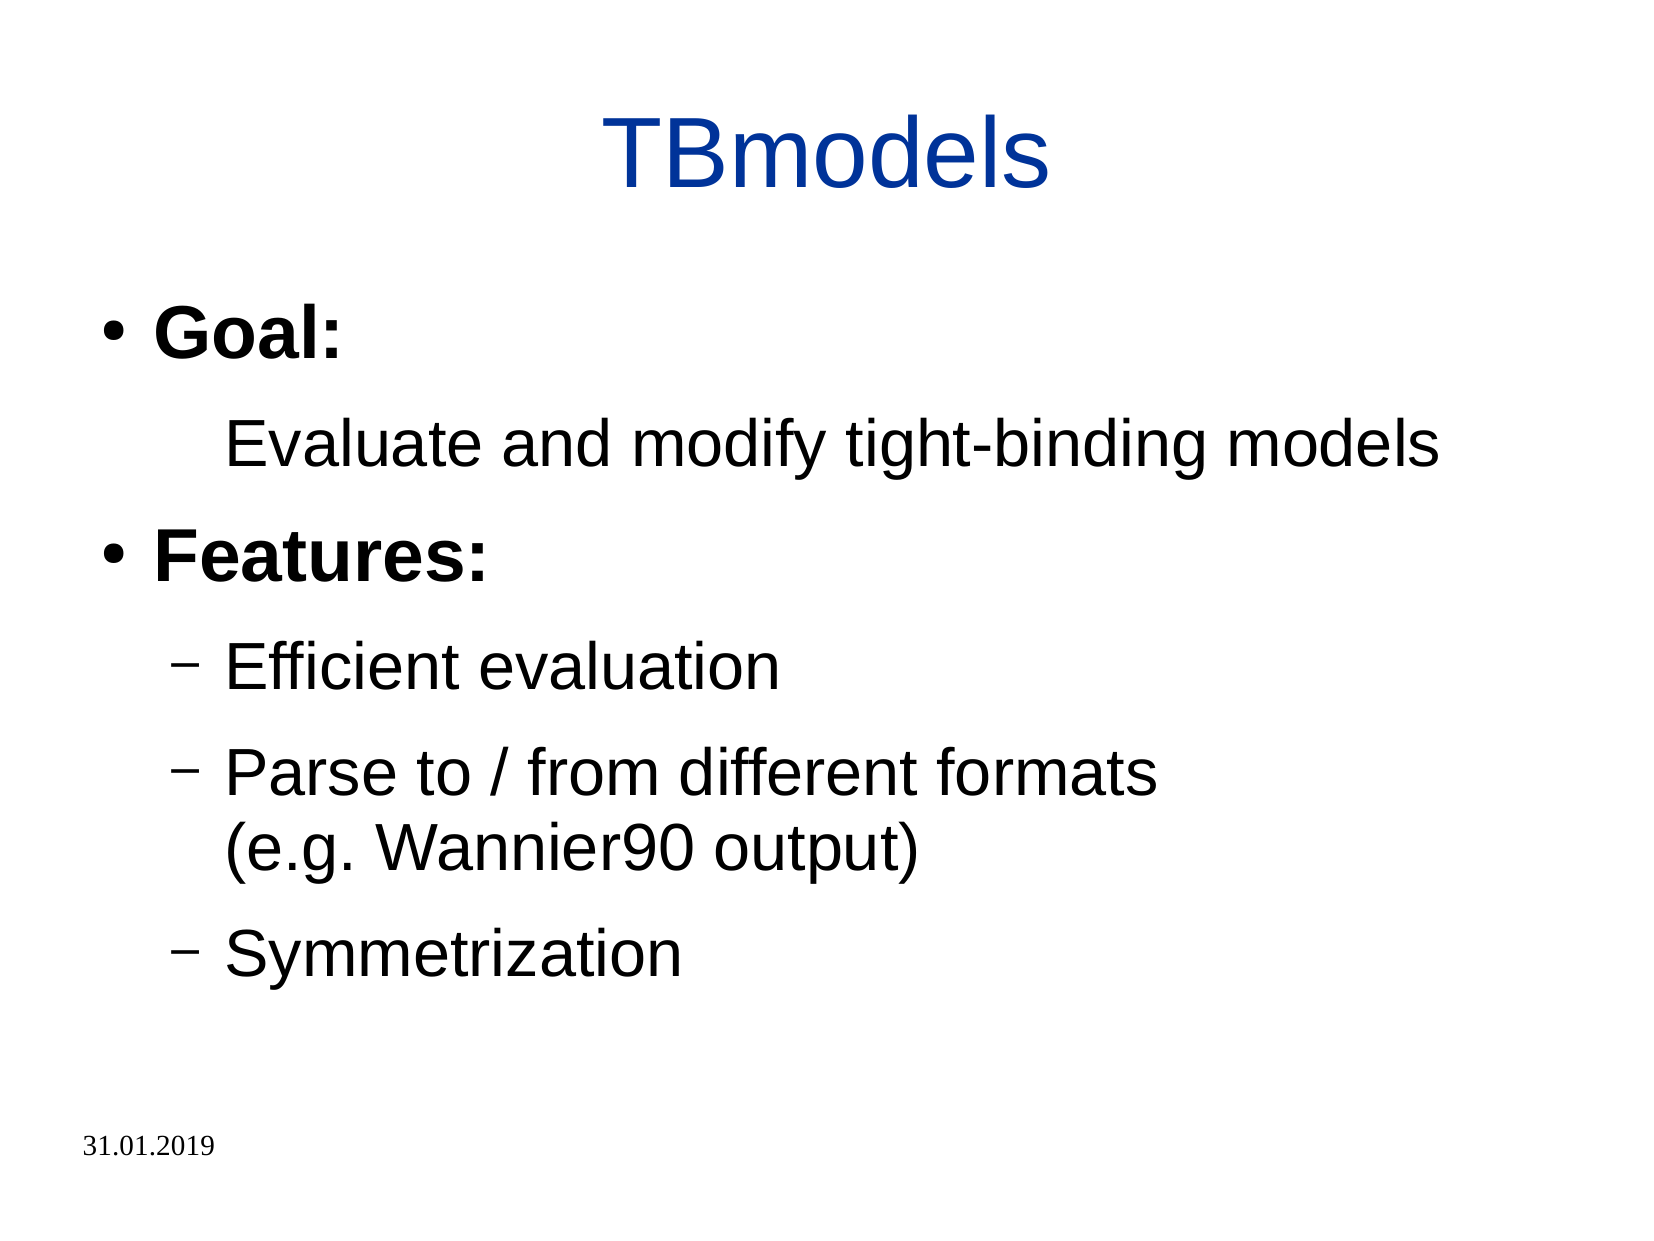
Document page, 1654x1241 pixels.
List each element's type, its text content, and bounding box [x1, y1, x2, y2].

list Goal: Evaluate and modify tight-binding models Features: Efficient evaluation Parse to / from different formats (e.g. Wannier90 output) Symmetrization [82, 290, 1571, 1010]
title TBmodels [82, 49, 1571, 257]
